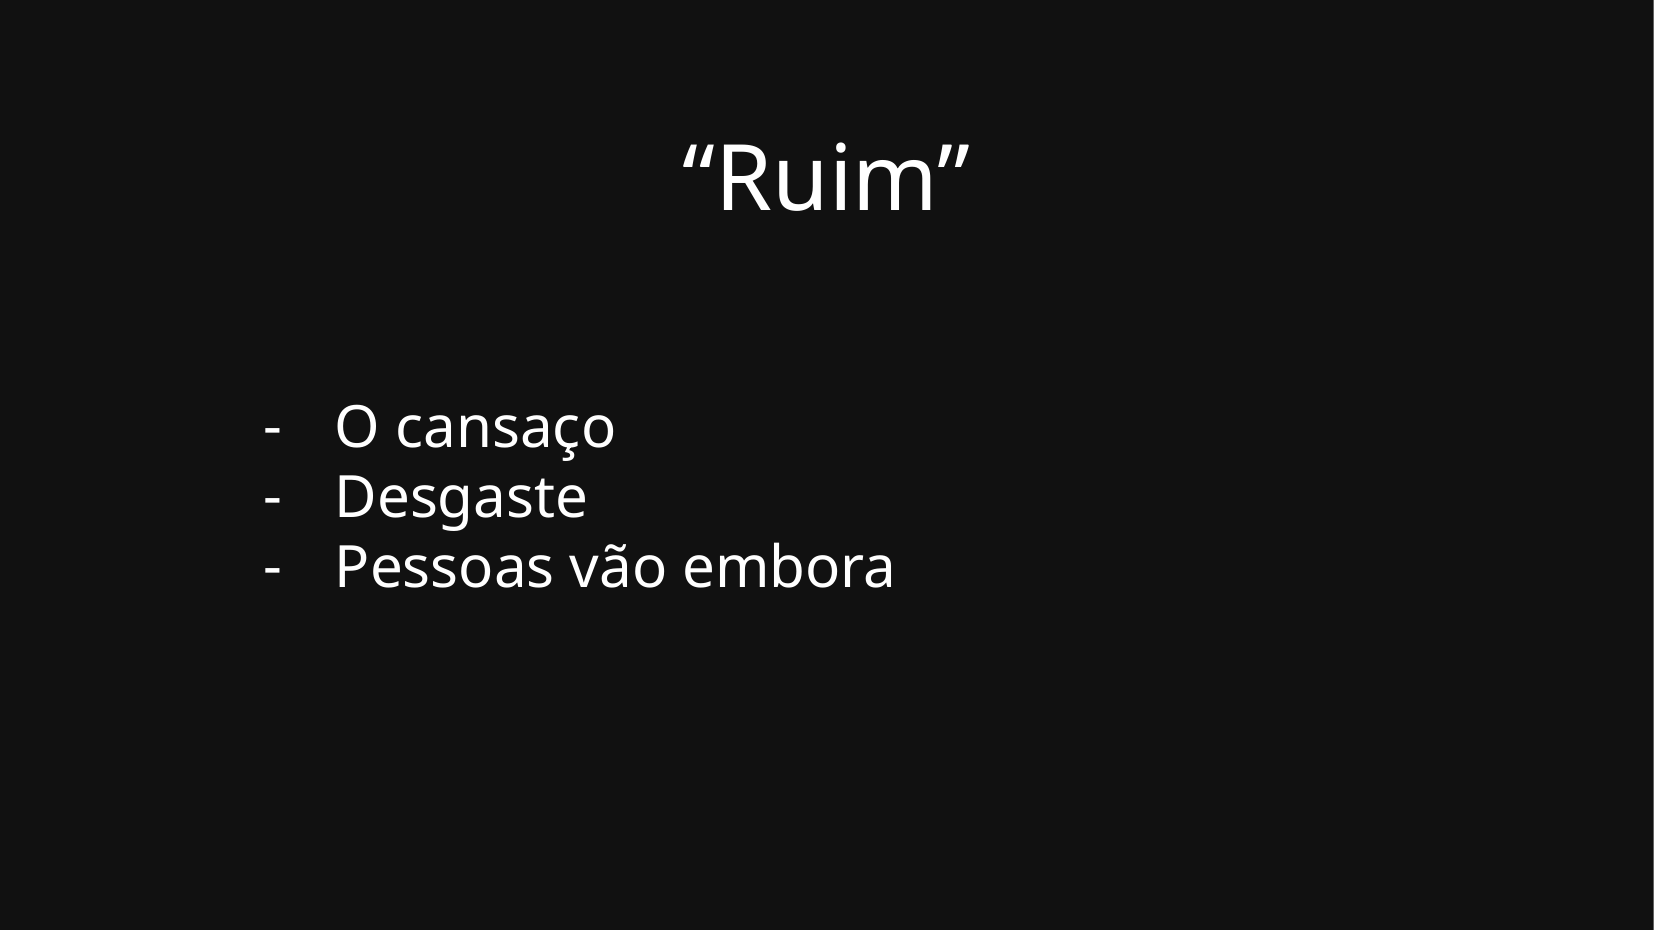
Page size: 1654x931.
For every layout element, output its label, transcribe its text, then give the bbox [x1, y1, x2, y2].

text_box “Ruim” [82, 96, 1571, 252]
text_box O cansaço Desgaste Pessoas vão embora [259, 389, 1034, 659]
